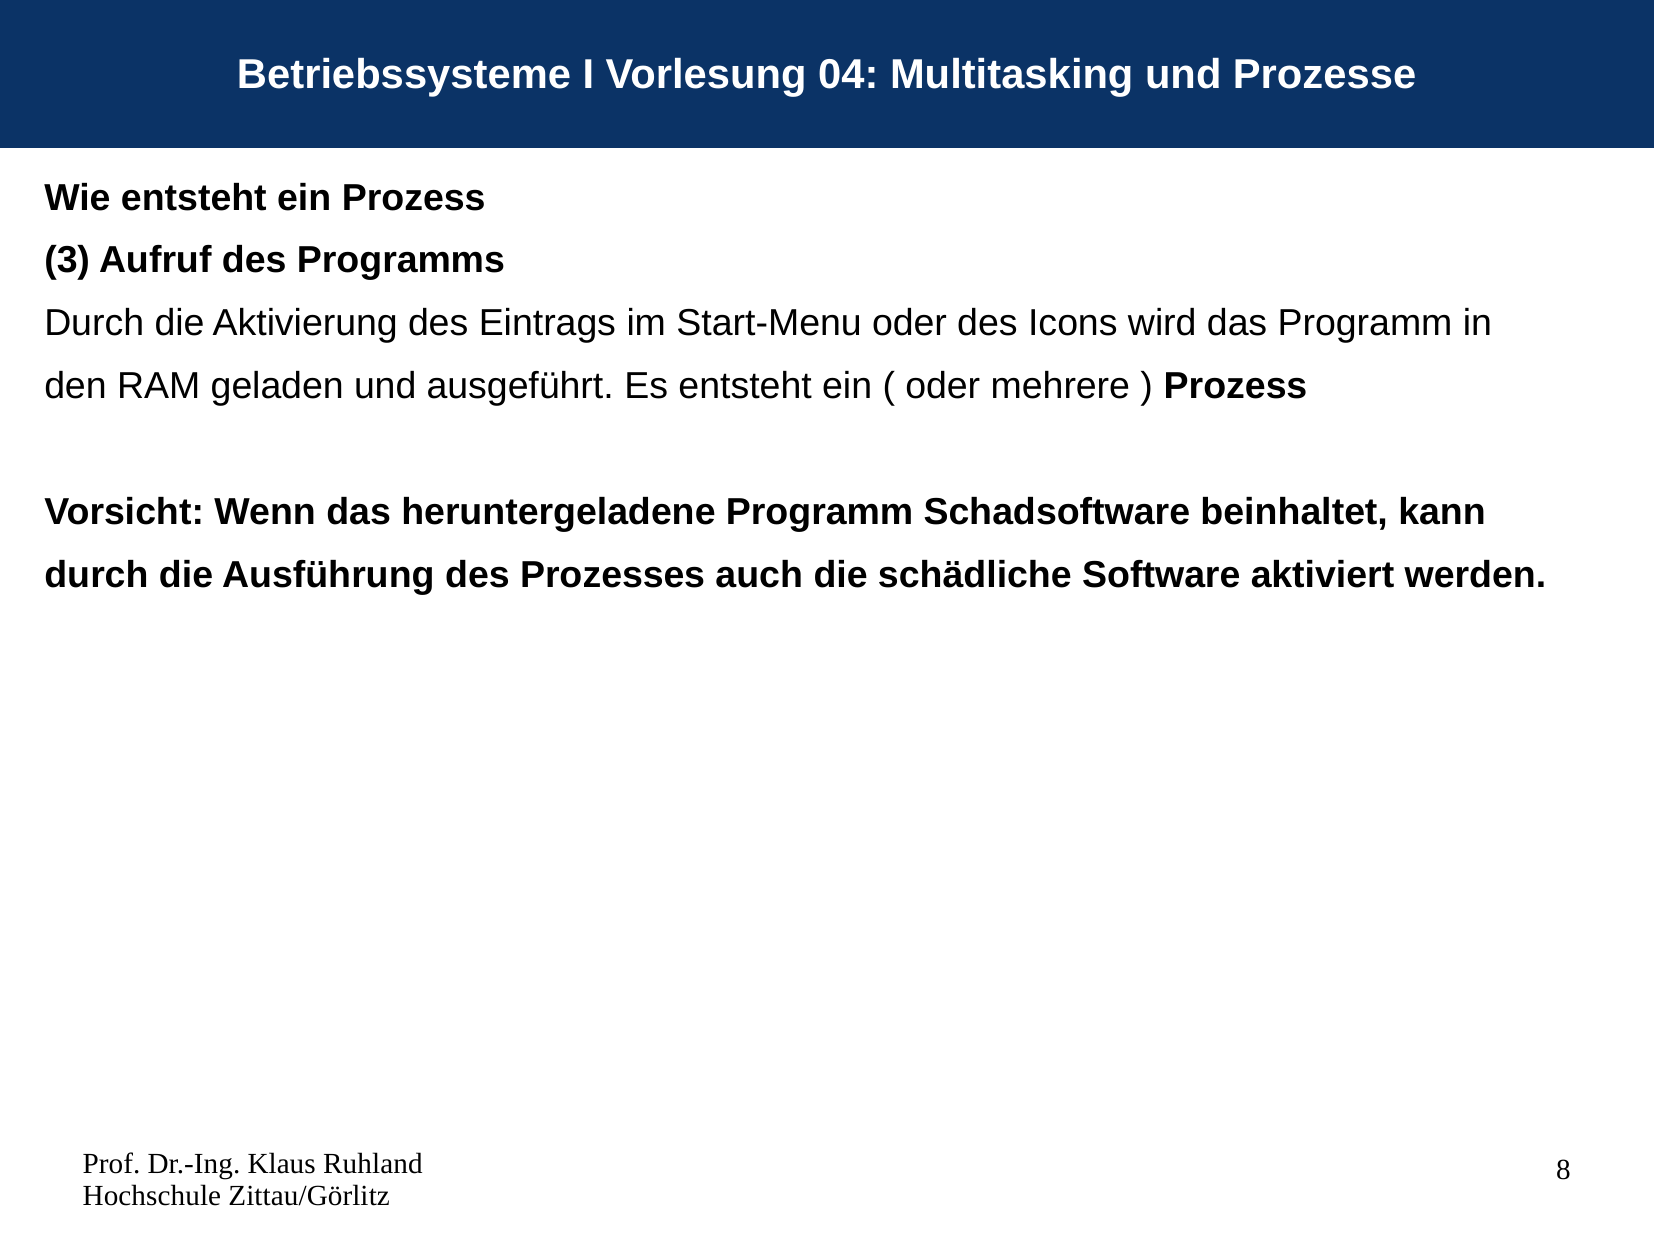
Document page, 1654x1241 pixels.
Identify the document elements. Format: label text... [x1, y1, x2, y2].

text_box Wie entsteht ein Prozess (3) Aufruf des Programms Durch die Aktivierung des Eintrags im Start-Menu oder des Icons wird das Programm in den RAM geladen und ausgeführt. Es entsteht ein ( oder mehrere ) Prozess Vorsicht: Wenn das heruntergeladene Programm Schadsoftware beinhaltet, kann durch die Ausführung des Prozesses auch die schädliche Software aktiviert werden. [29, 147, 1565, 1121]
